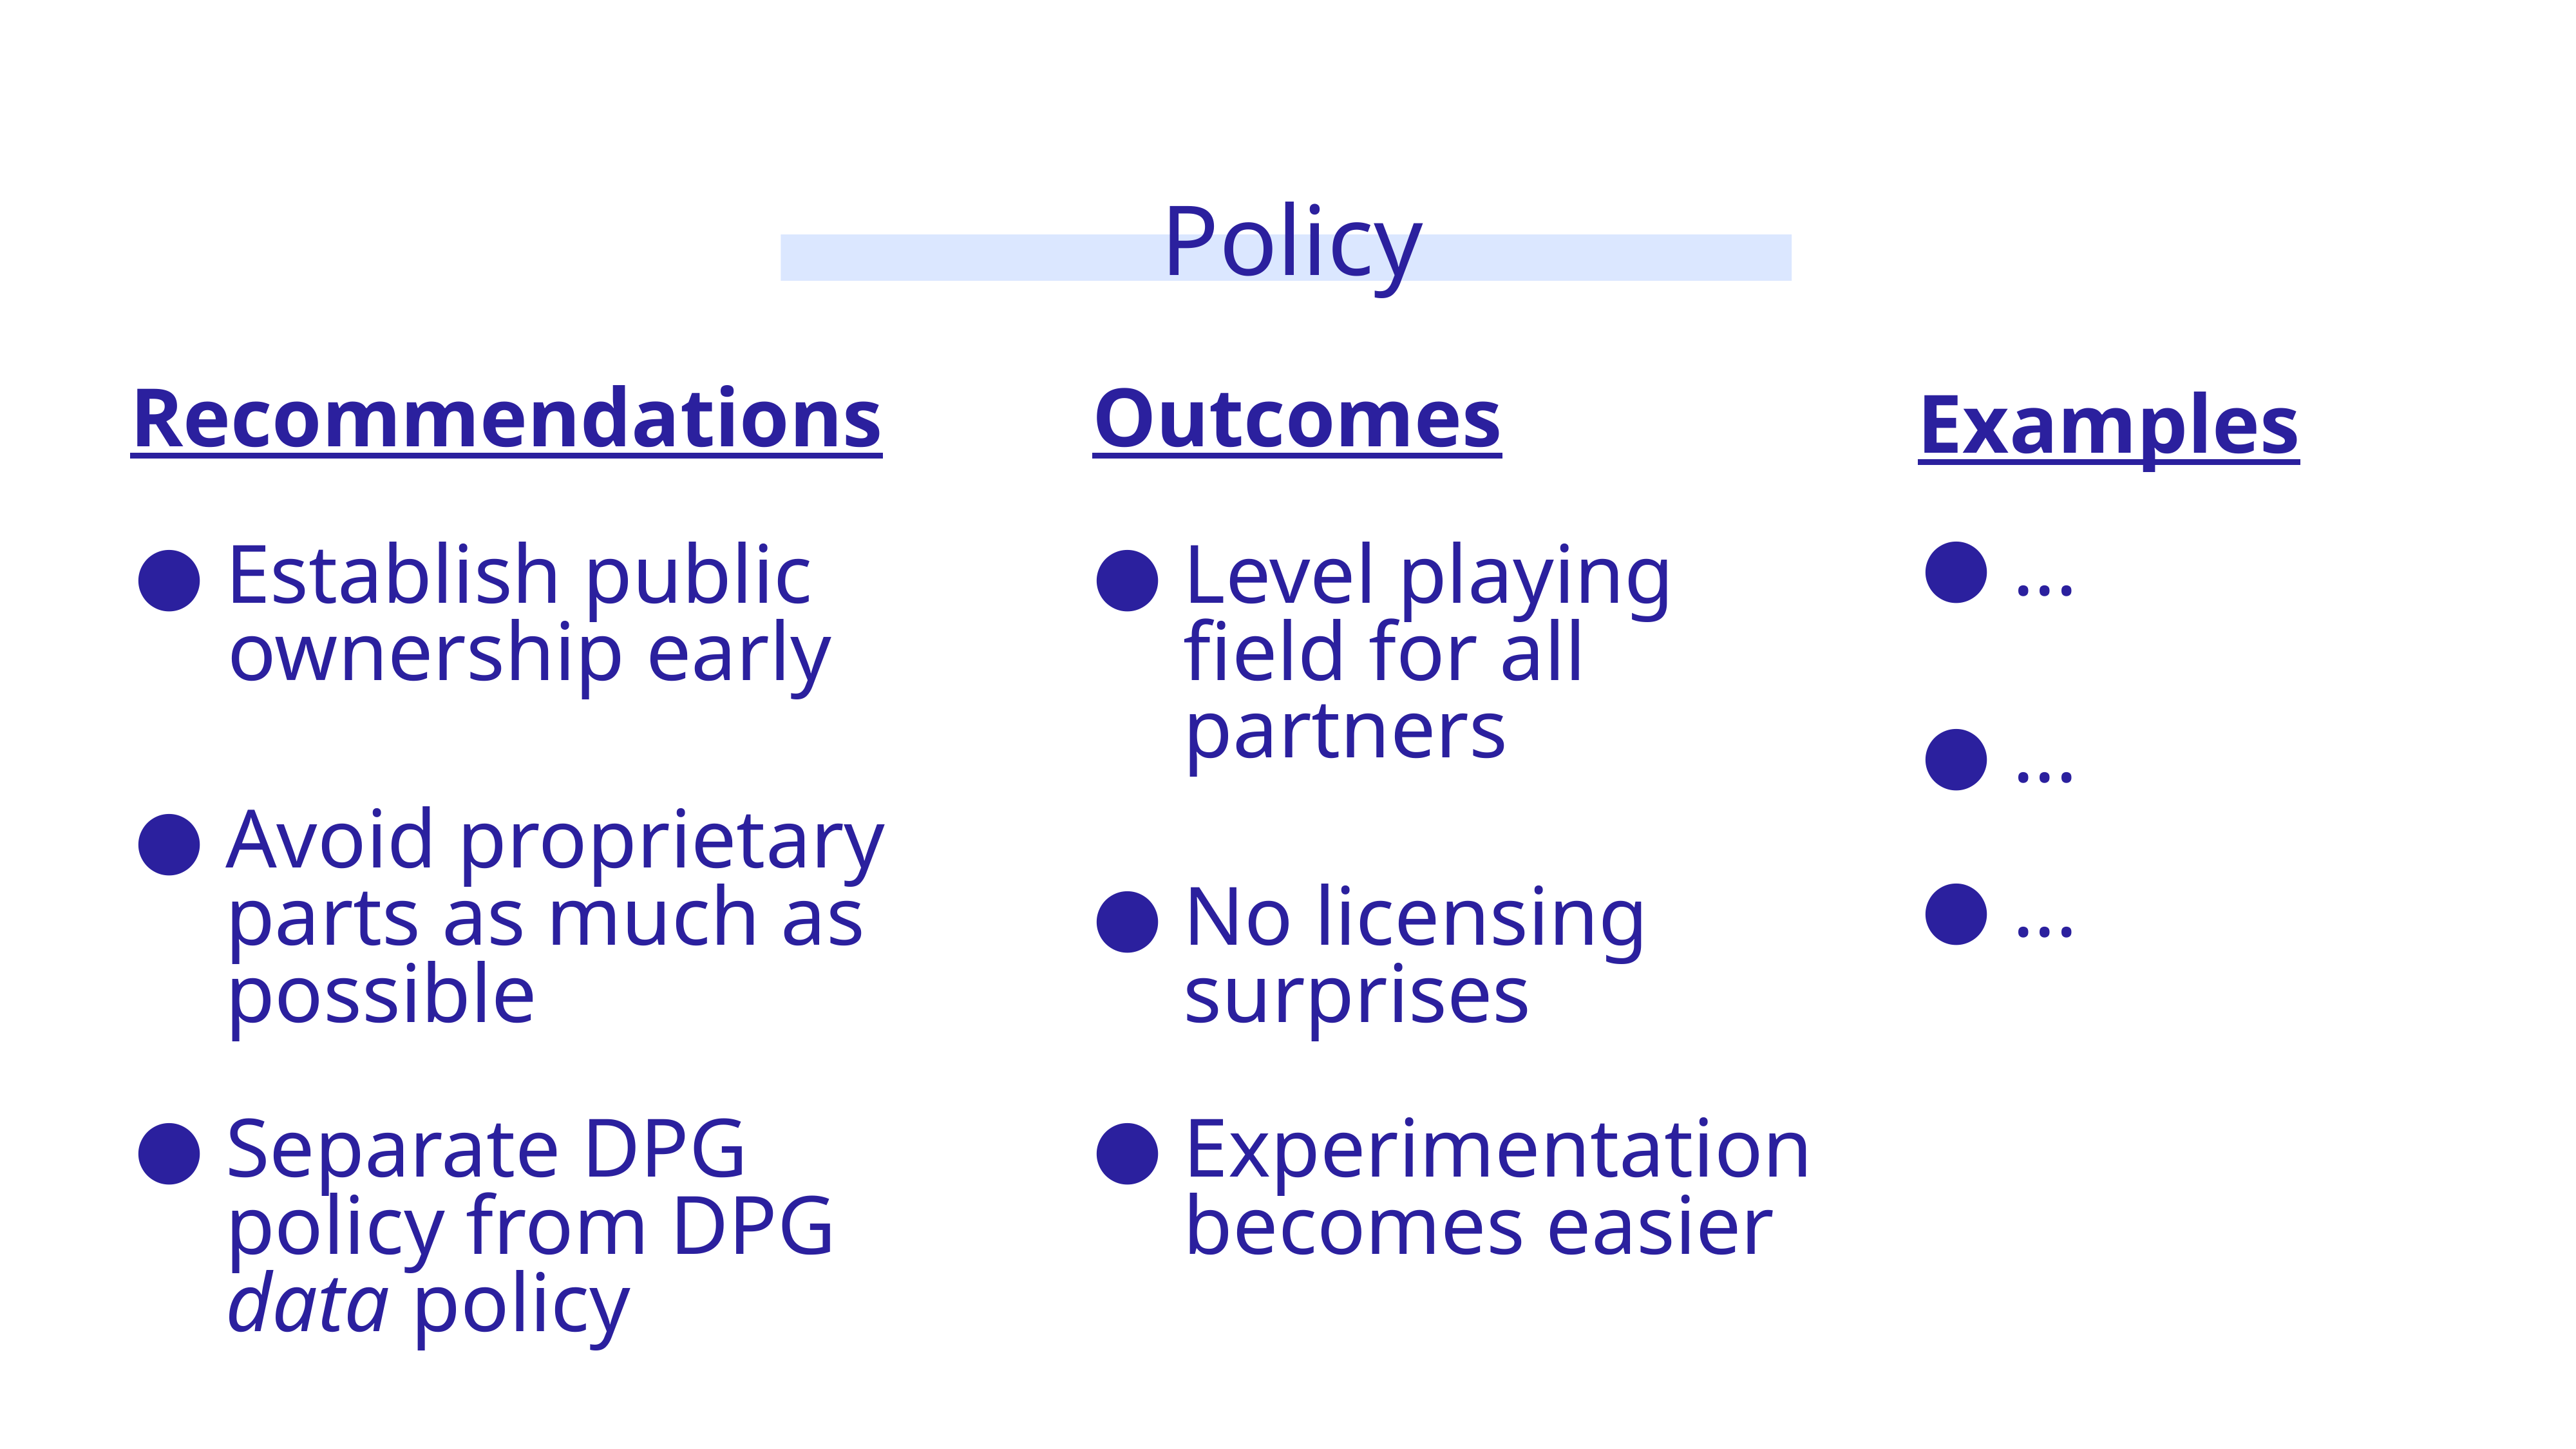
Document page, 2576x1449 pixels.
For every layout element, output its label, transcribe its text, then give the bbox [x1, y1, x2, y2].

text_box ... ... ... [1911, 419, 2575, 1067]
text_box Recommendations [120, 355, 990, 553]
text_box Outcomes [1083, 355, 1570, 426]
text_box Policy [579, 154, 2005, 300]
text_box Level playing field for all partners No licensing surprises Experimentation becomes easier [1083, 426, 1884, 1274]
text_box Examples [1908, 362, 2367, 560]
text_box Establish public ownership early Avoid proprietary parts as much as possible Separate DPG policy from DPG data policy [124, 426, 1039, 1352]
